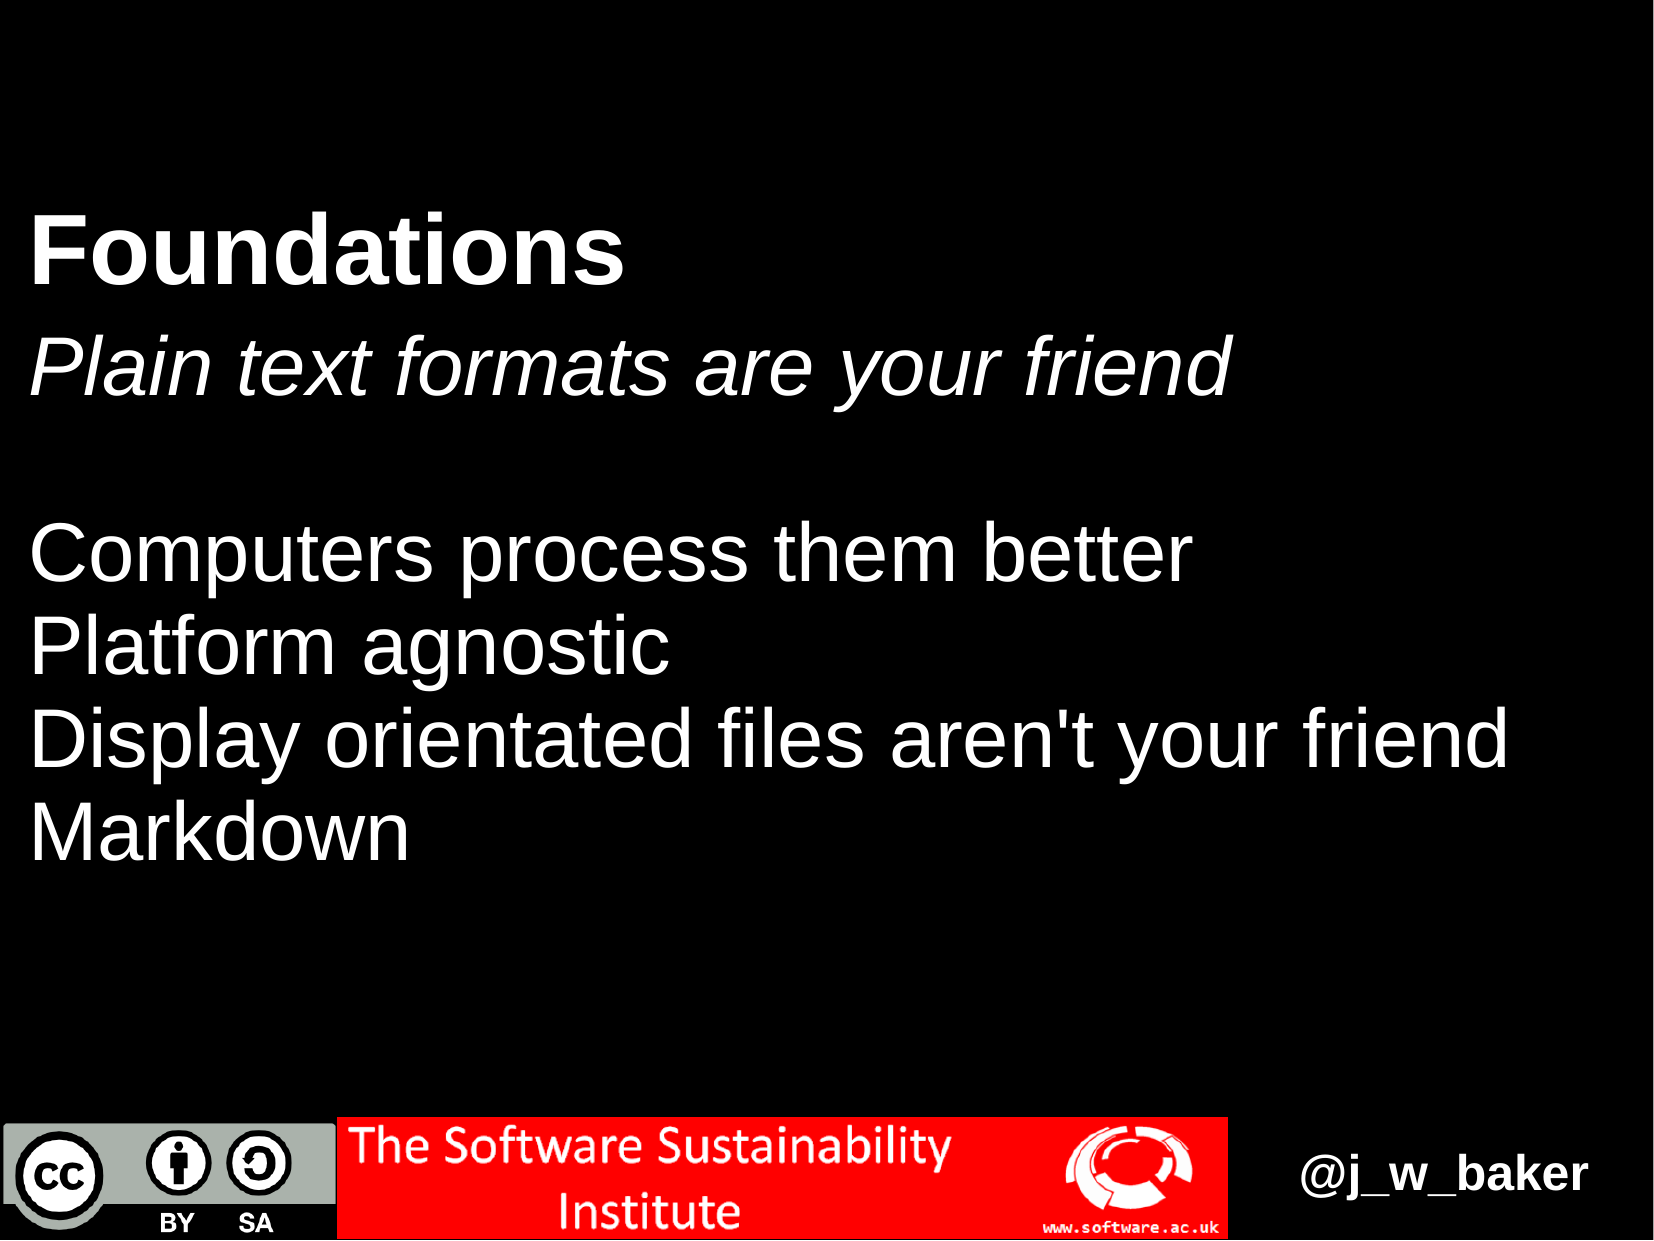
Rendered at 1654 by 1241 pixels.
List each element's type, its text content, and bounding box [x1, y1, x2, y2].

picture [0, 1117, 1228, 1239]
text_box Foundations Plain text formats are your friend Computers process them better Platform agnostic Display orientated files aren't your friend Markdown [28, 193, 1623, 880]
text_box @j_w_baker [1266, 1085, 1622, 1241]
